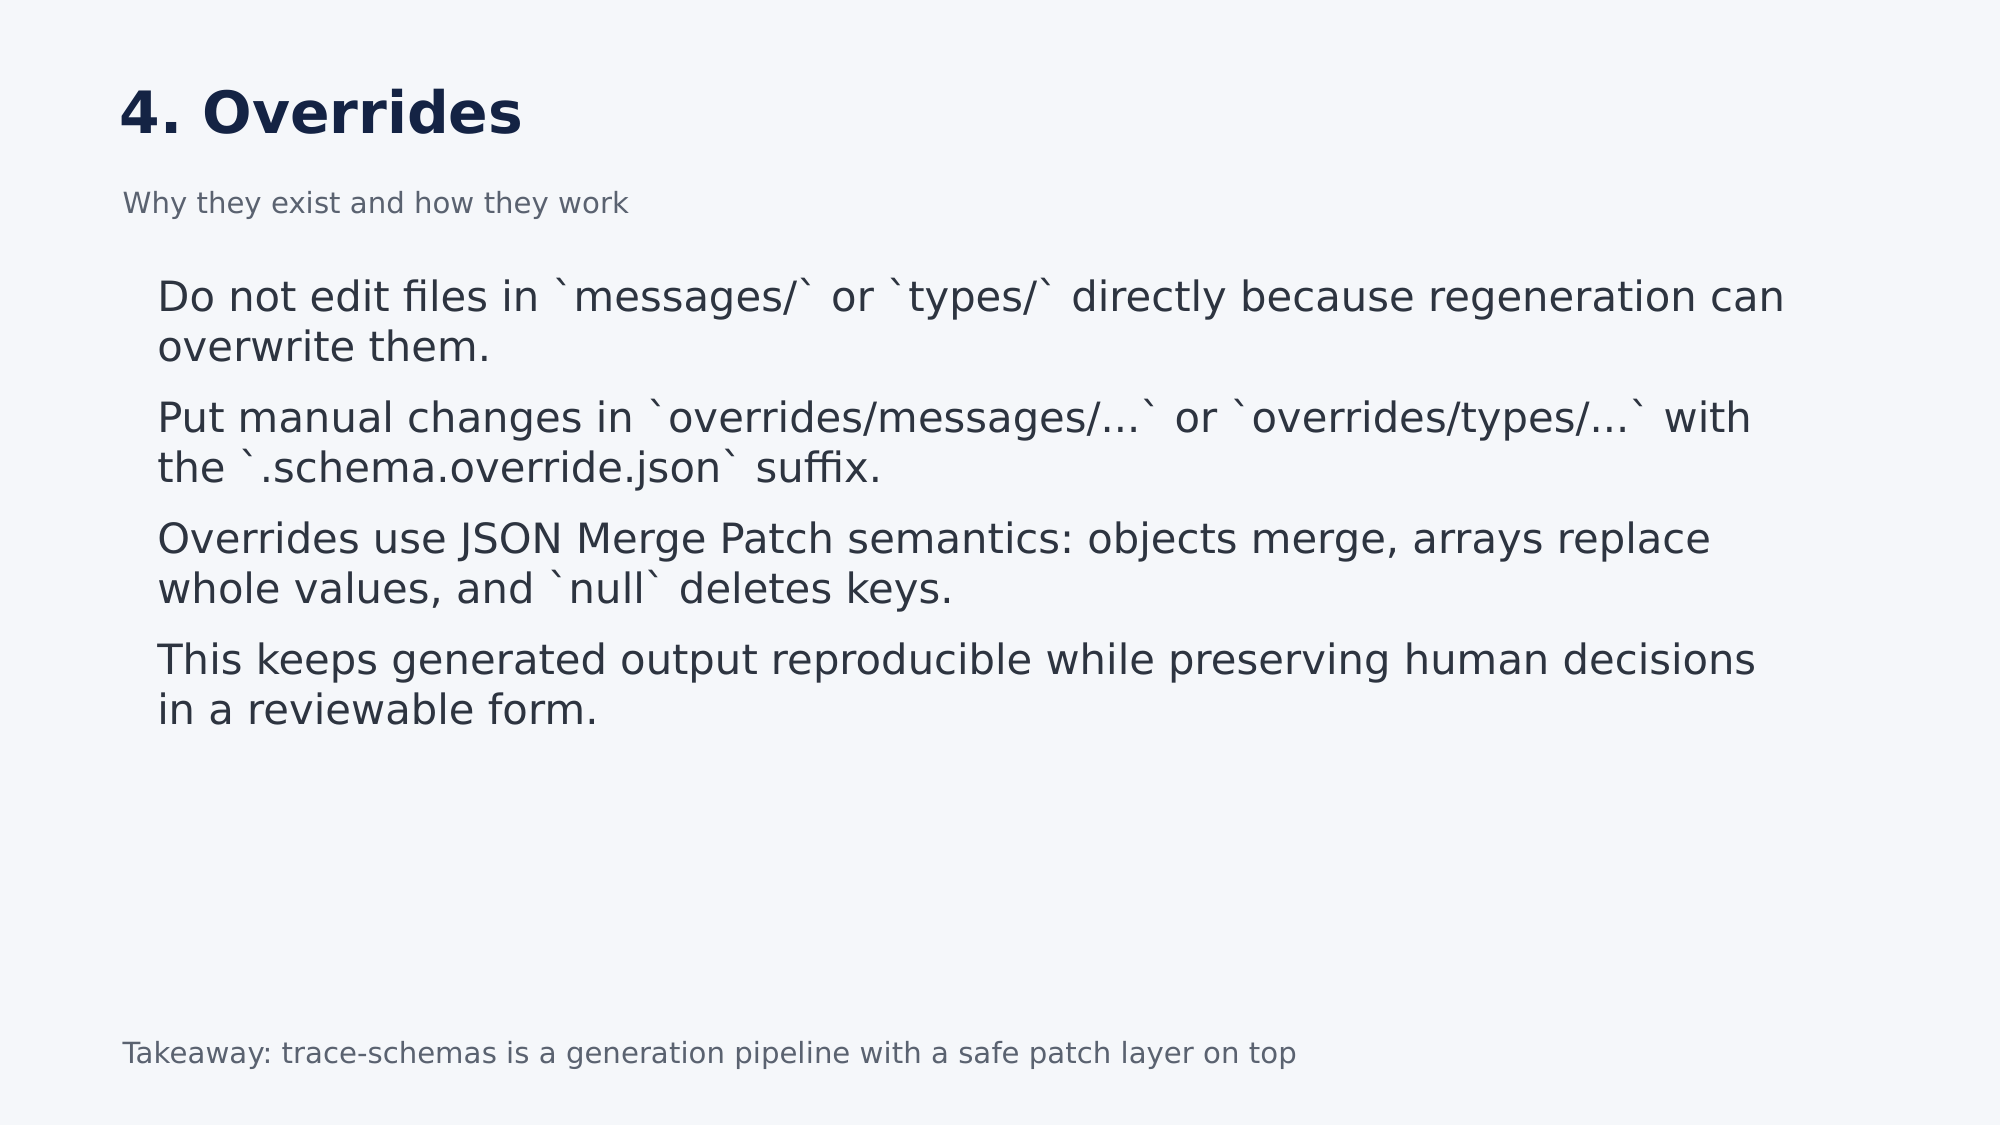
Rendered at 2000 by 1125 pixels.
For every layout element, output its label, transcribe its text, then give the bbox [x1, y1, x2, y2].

text_box Why they exist and how they work [107, 176, 645, 227]
text_box Takeaway: trace-schemas is a generation pipeline with a safe patch layer on top [107, 1027, 1314, 1078]
text_box Do not edit files in `messages/` or `types/` directly because regeneration can overwrite them. Put manual changes in `overrides/messages/...` or `overrides/types/...` with the `.schema.override.json` suffix. Overrides use JSON Merge Patch semantics: objects merge, arrays replace whole values, and `null` deletes keys. This keeps generated output reproducible while preserving human decisions in a reviewable form. [142, 262, 1823, 741]
text_box 4. Overrides [104, 67, 538, 153]
